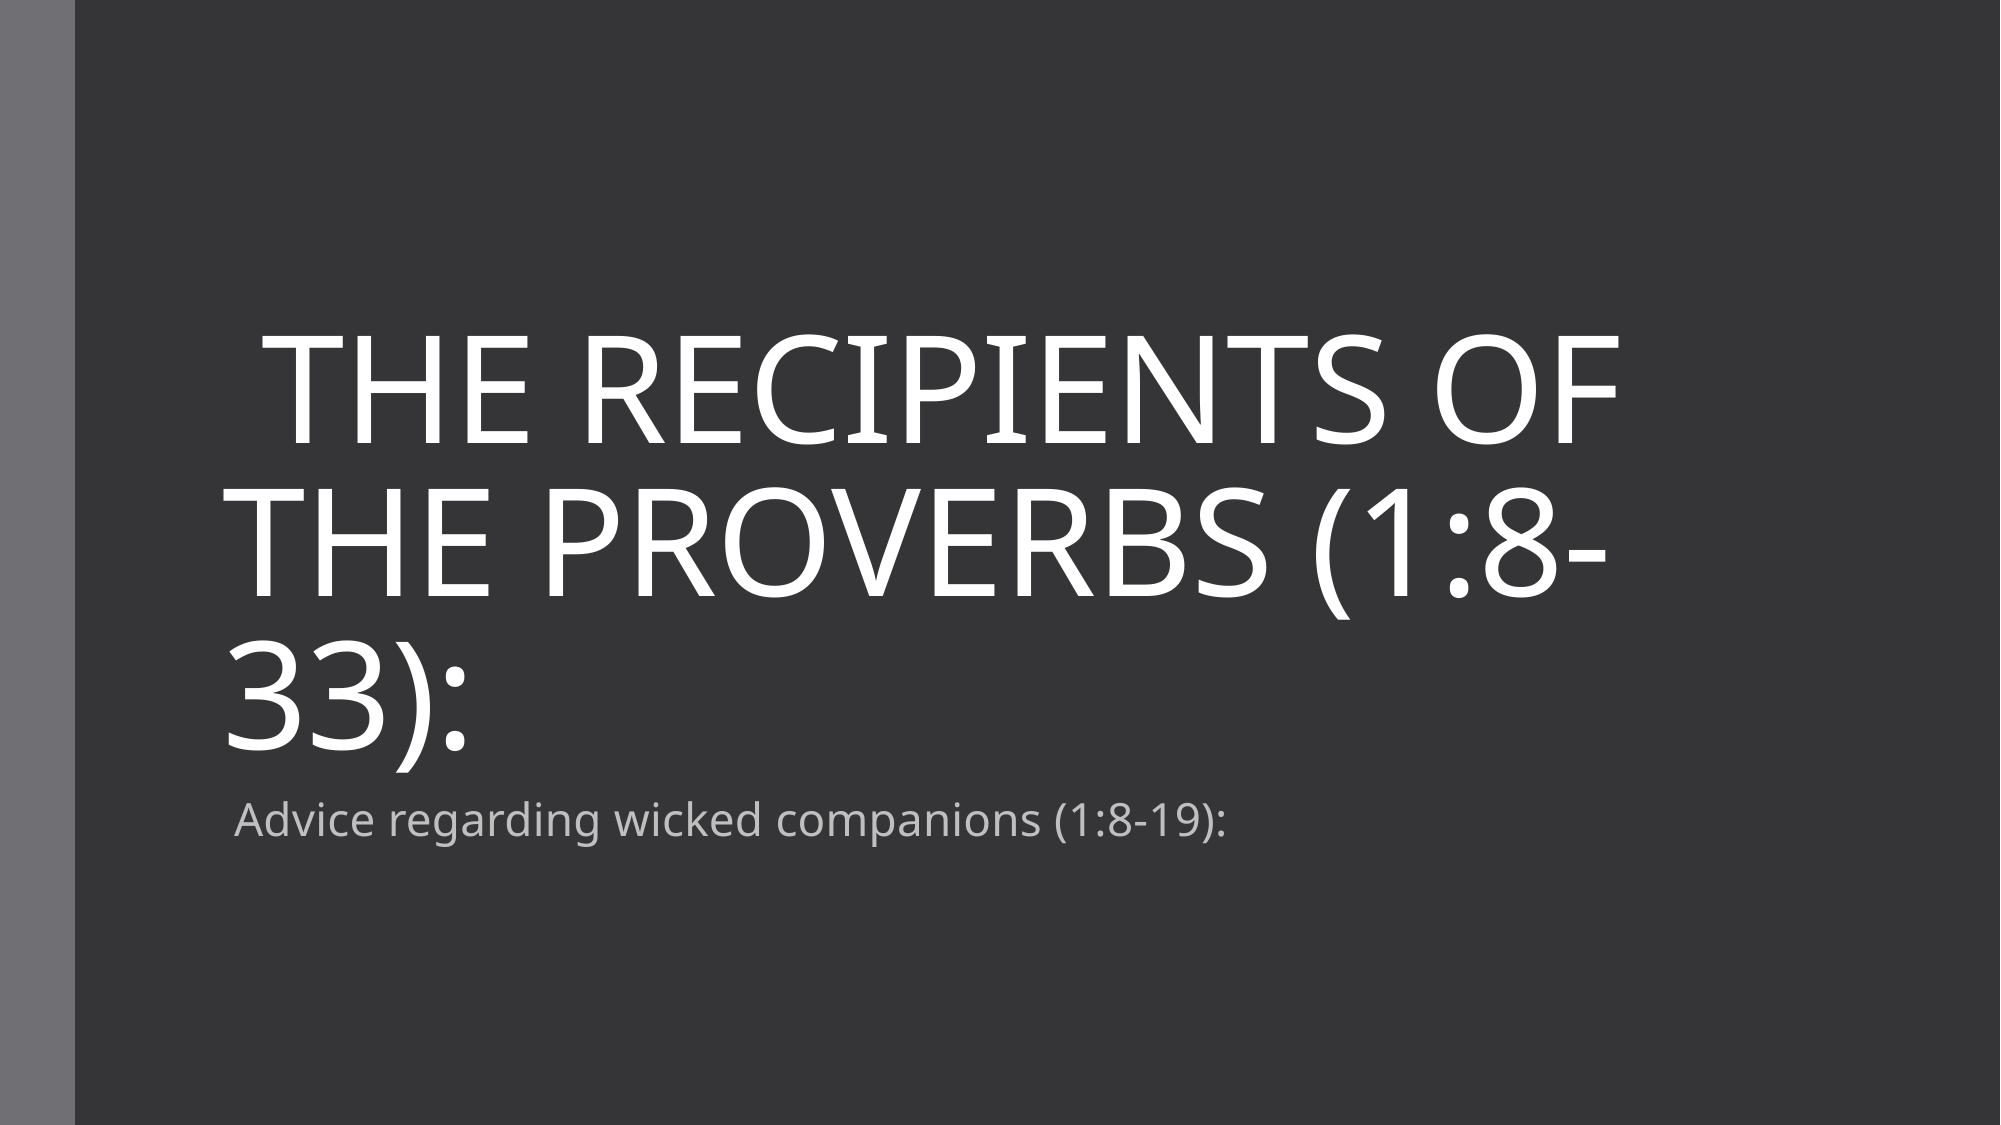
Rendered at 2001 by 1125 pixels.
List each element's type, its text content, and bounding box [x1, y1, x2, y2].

title THE RECIPIENTS OF THE PROVERBS (1:8-33): [206, 124, 1752, 787]
subtitle Advice regarding wicked companions (1:8-19): [206, 787, 1752, 1066]
